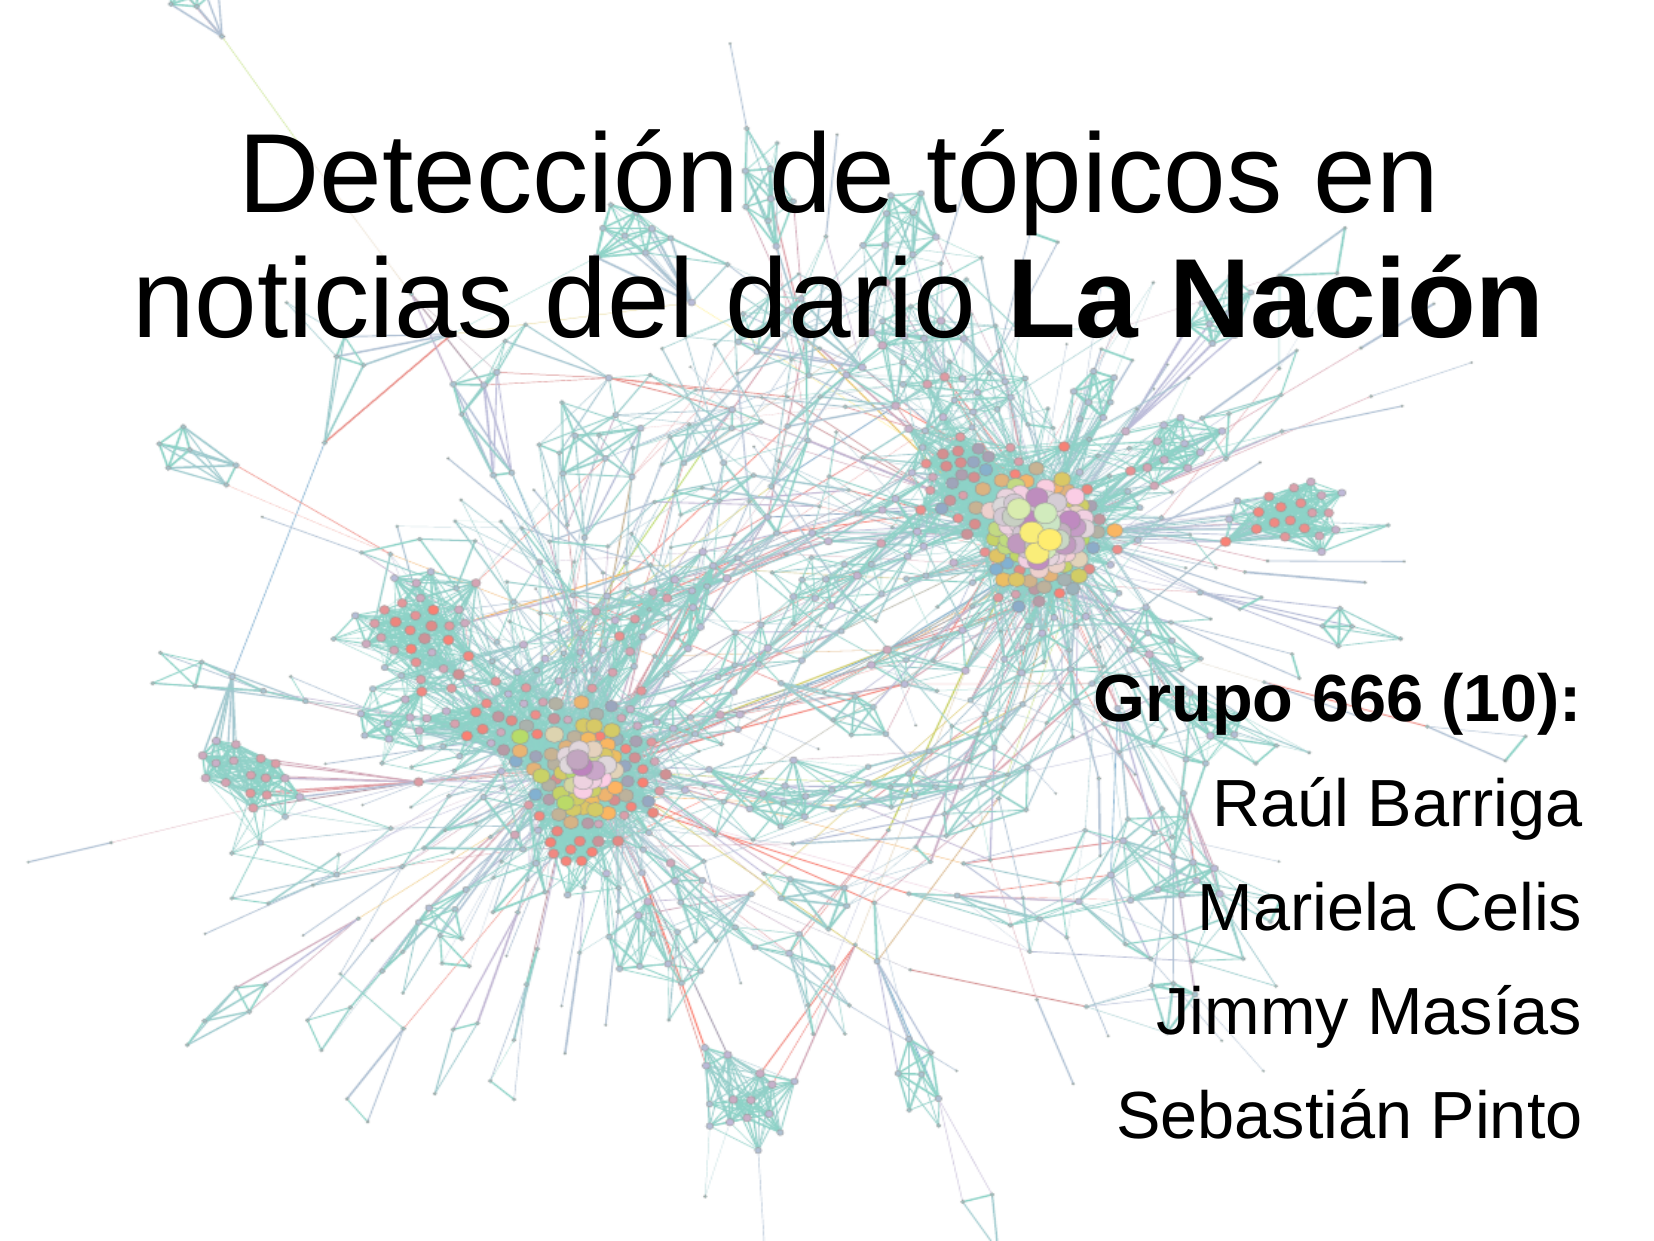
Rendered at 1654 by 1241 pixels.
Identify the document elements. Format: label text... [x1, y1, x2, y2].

picture [13, 0, 1648, 1241]
list Grupo 666 (10): Raúl Barriga Mariela Celis Jimmy Masías Sebastián Pinto [779, 661, 1583, 1182]
title Detección de tópicos en noticias del dario La Nación [94, 17, 1583, 455]
